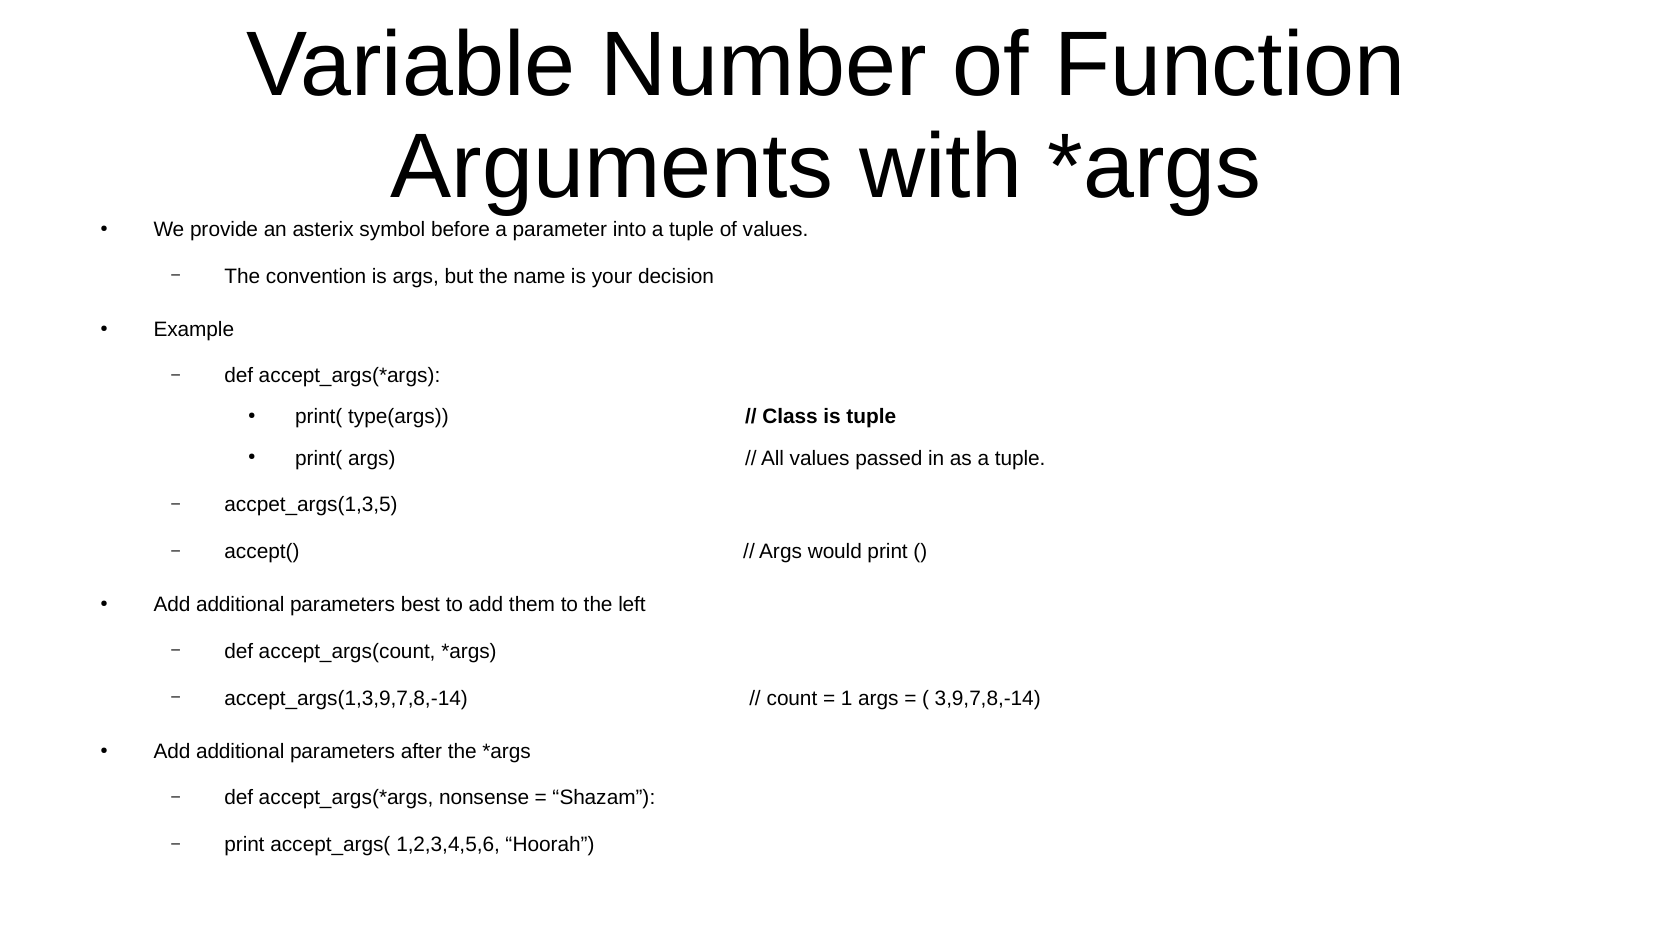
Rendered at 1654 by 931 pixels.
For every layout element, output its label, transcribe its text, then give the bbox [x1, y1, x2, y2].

list We provide an asterix symbol before a parameter into a tuple of values. The convention is args, but the name is your decision Example def accept_args(*args): print( type(args)) // Class is tuple print( args) // All values passed in as a tuple. accpet_args(1,3,5) accept() // Args would print () Add additional parameters best to add them to the left def accept_args(count, *args) accept_args(1,3,9,7,8,-14) // count = 1 args = ( 3,9,7,8,-14) Add additional parameters after the *args def accept_args(*args, nonsense = “Shazam”): print accept_args( 1,2,3,4,5,6, “Hoorah”) [82, 217, 1621, 886]
title Variable Number of Function Arguments with *args [82, 12, 1571, 217]
